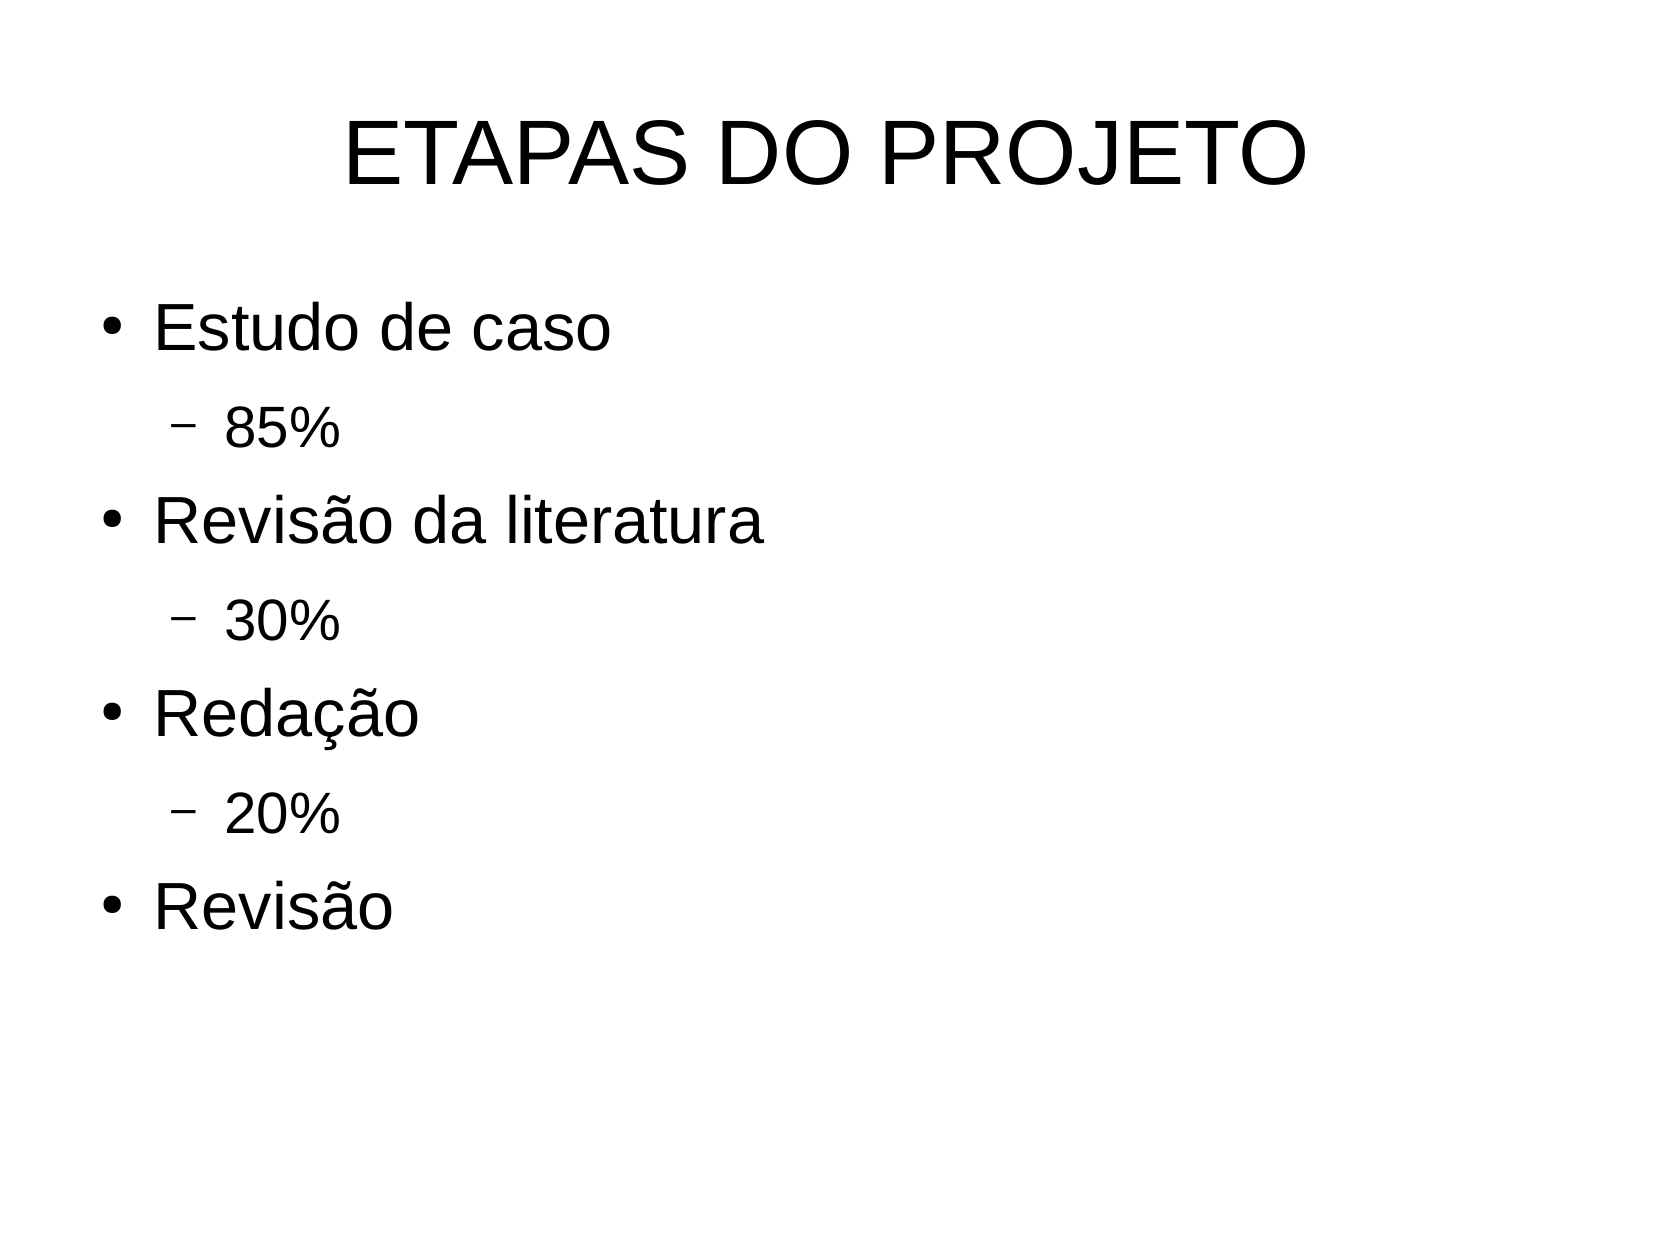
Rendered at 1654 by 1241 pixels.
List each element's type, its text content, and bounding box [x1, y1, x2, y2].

title ETAPAS DO PROJETO [82, 49, 1571, 257]
list Estudo de caso 85% Revisão da literatura 30% Redação 20% Revisão [82, 290, 1571, 1010]
